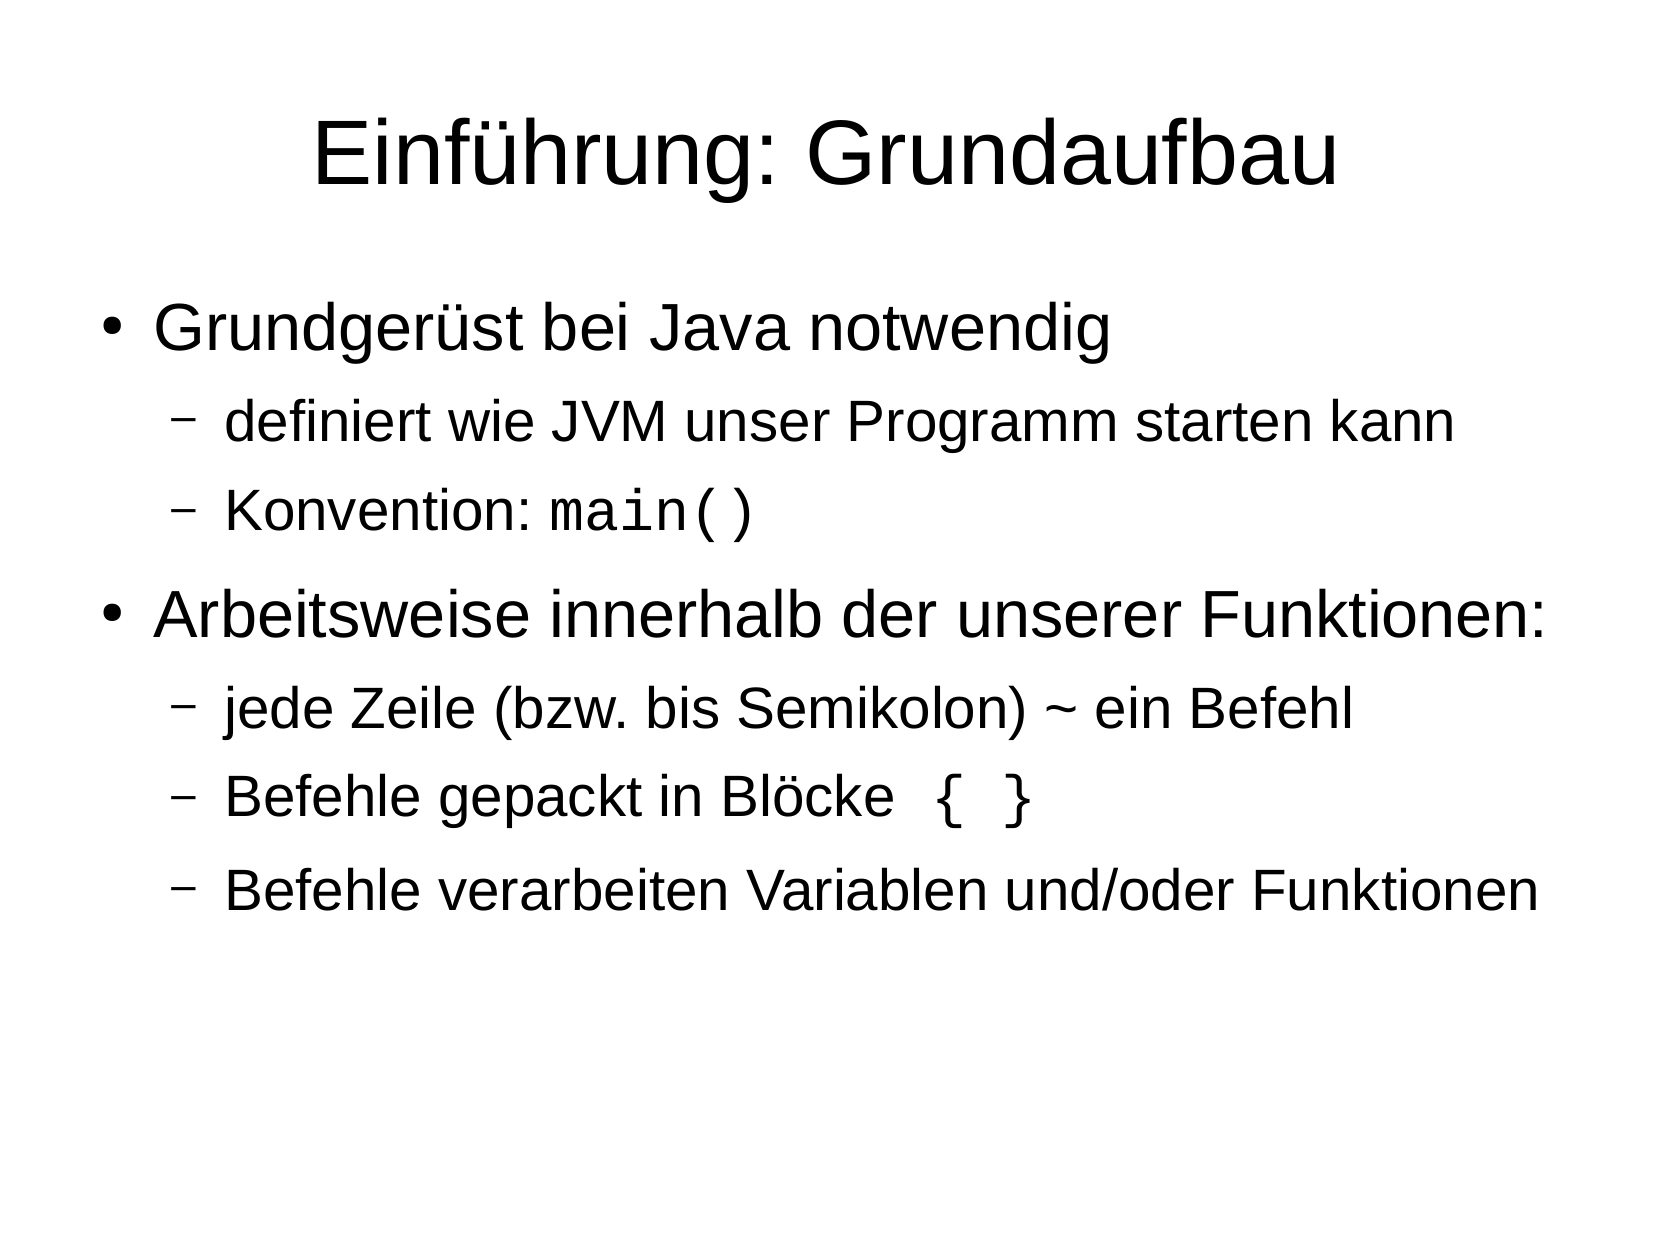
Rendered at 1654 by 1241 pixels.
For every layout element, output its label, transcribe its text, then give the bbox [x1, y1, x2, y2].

list Grundgerüst bei Java notwendig definiert wie JVM unser Programm starten kann Konvention: main() Arbeitsweise innerhalb der unserer Funktionen: jede Zeile (bzw. bis Semikolon) ~ ein Befehl Befehle gepackt in Blöcke { } Befehle verarbeiten Variablen und/oder Funktionen [82, 290, 1571, 1216]
title Einführung: Grundaufbau [82, 49, 1571, 257]
